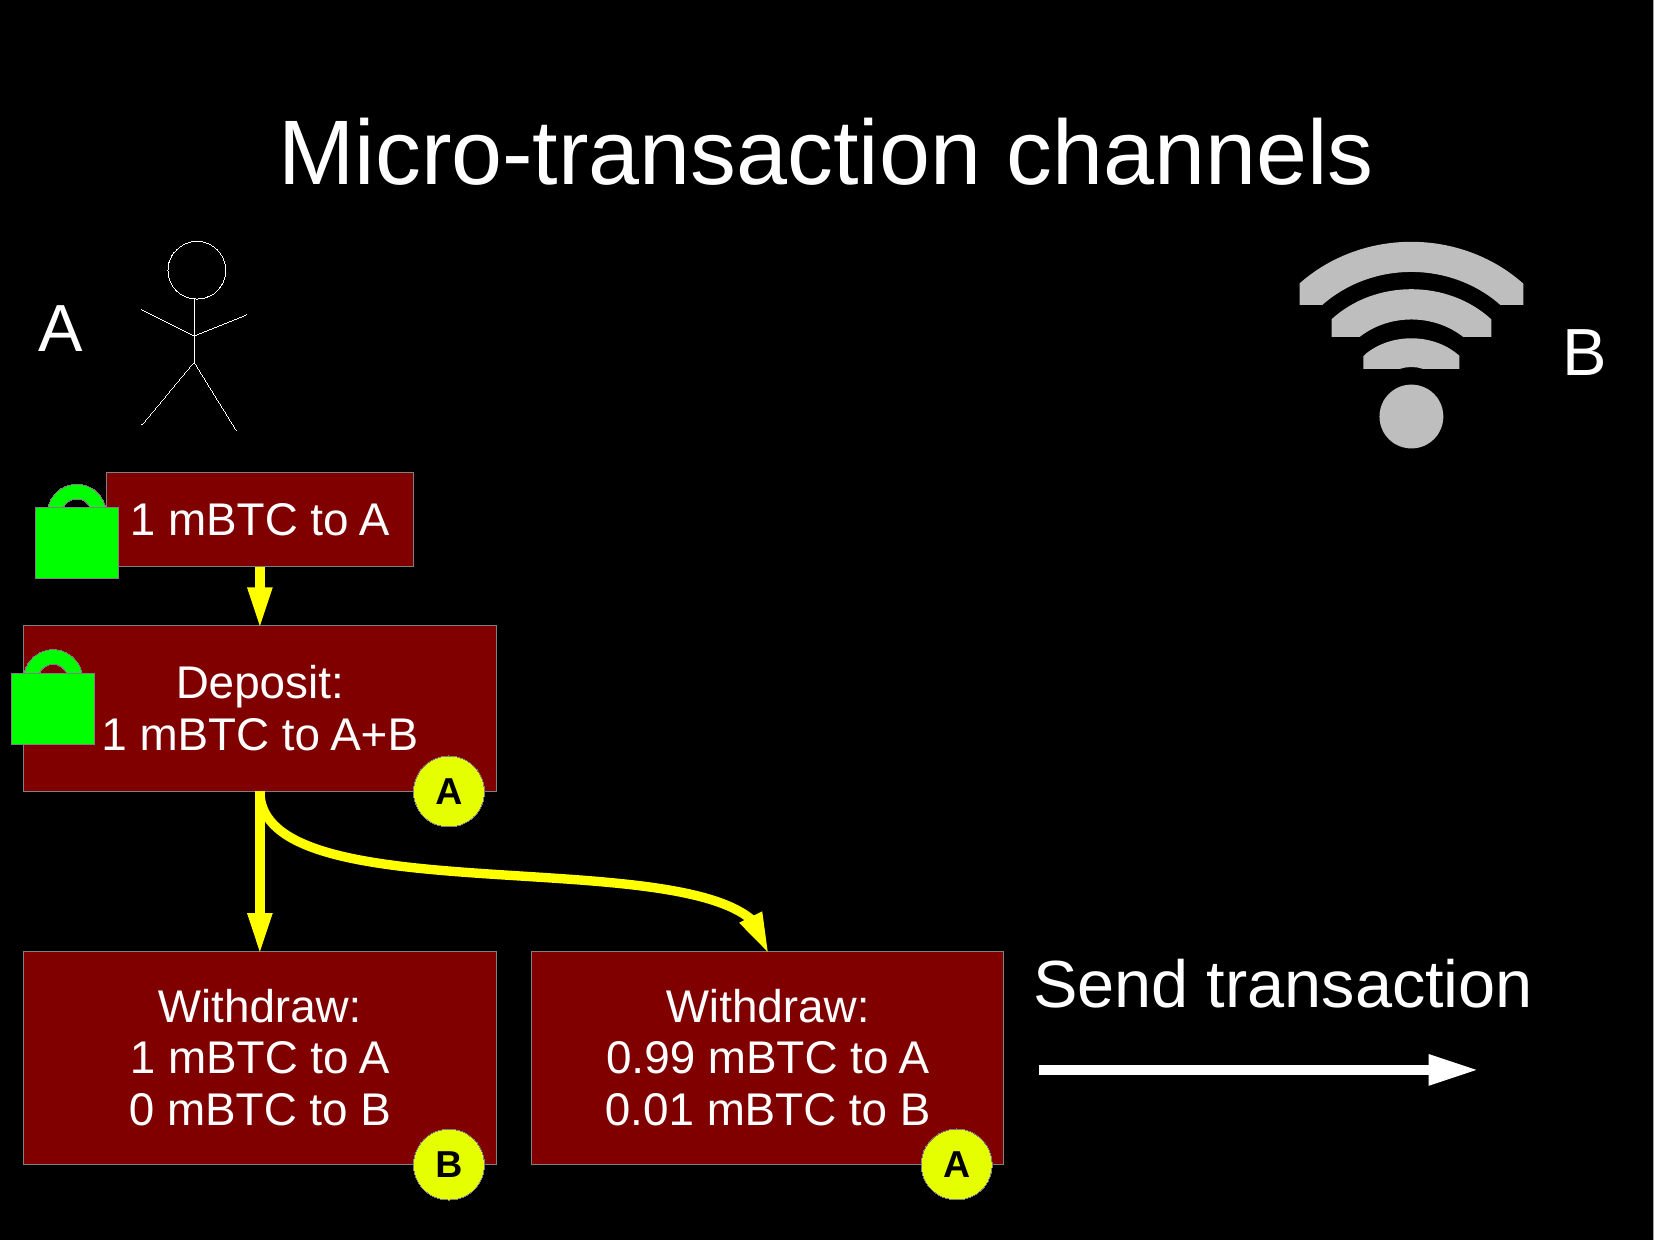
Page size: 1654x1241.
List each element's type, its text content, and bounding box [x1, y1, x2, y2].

text_box [11, 649, 95, 745]
text_box [35, 484, 119, 579]
text_box B [1547, 307, 1622, 397]
text_box B [413, 1129, 485, 1201]
text_box Withdraw: 1 mBTC to A 0 mBTC to B [23, 951, 497, 1165]
picture [1275, 200, 1548, 473]
text_box A [413, 755, 485, 827]
text_box A [23, 283, 98, 374]
text_box Withdraw: 0.99 mBTC to A 0.01 mBTC to B [531, 951, 1004, 1165]
text_box Send transaction [1018, 939, 1551, 1030]
text_box 1 mBTC to A [106, 472, 414, 567]
text_box Deposit: 1 mBTC to A+B [23, 625, 497, 792]
text_box A [921, 1128, 993, 1200]
title Micro-transaction channels [82, 49, 1571, 257]
